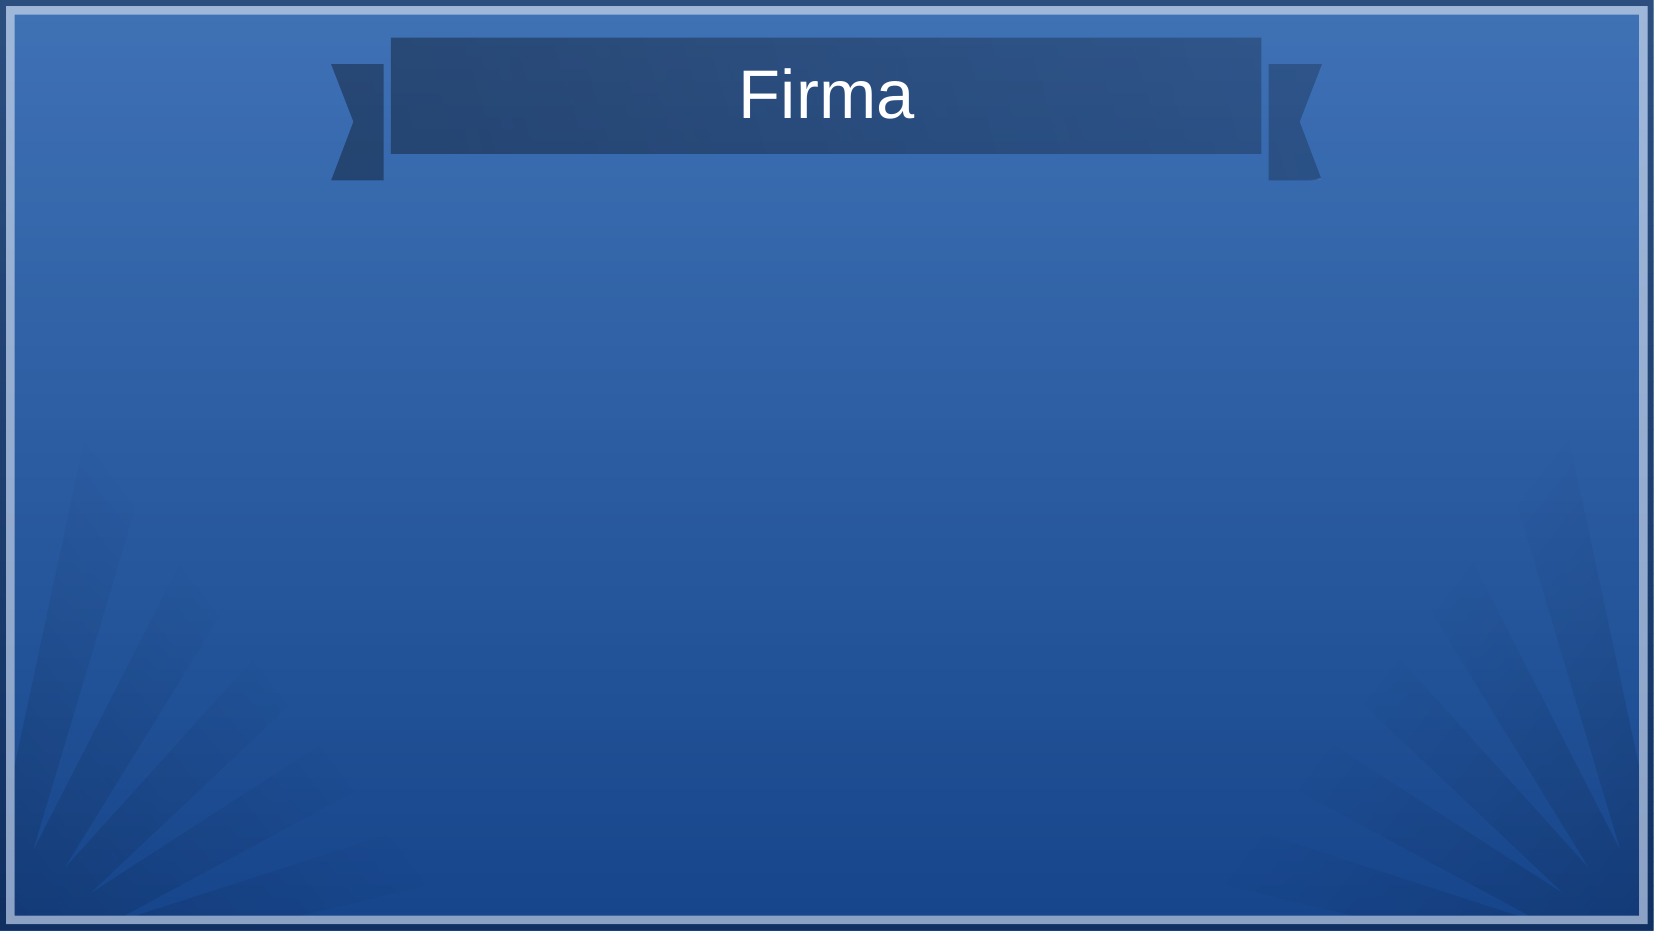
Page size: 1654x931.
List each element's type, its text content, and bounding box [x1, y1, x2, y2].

title Firma [389, 35, 1264, 154]
